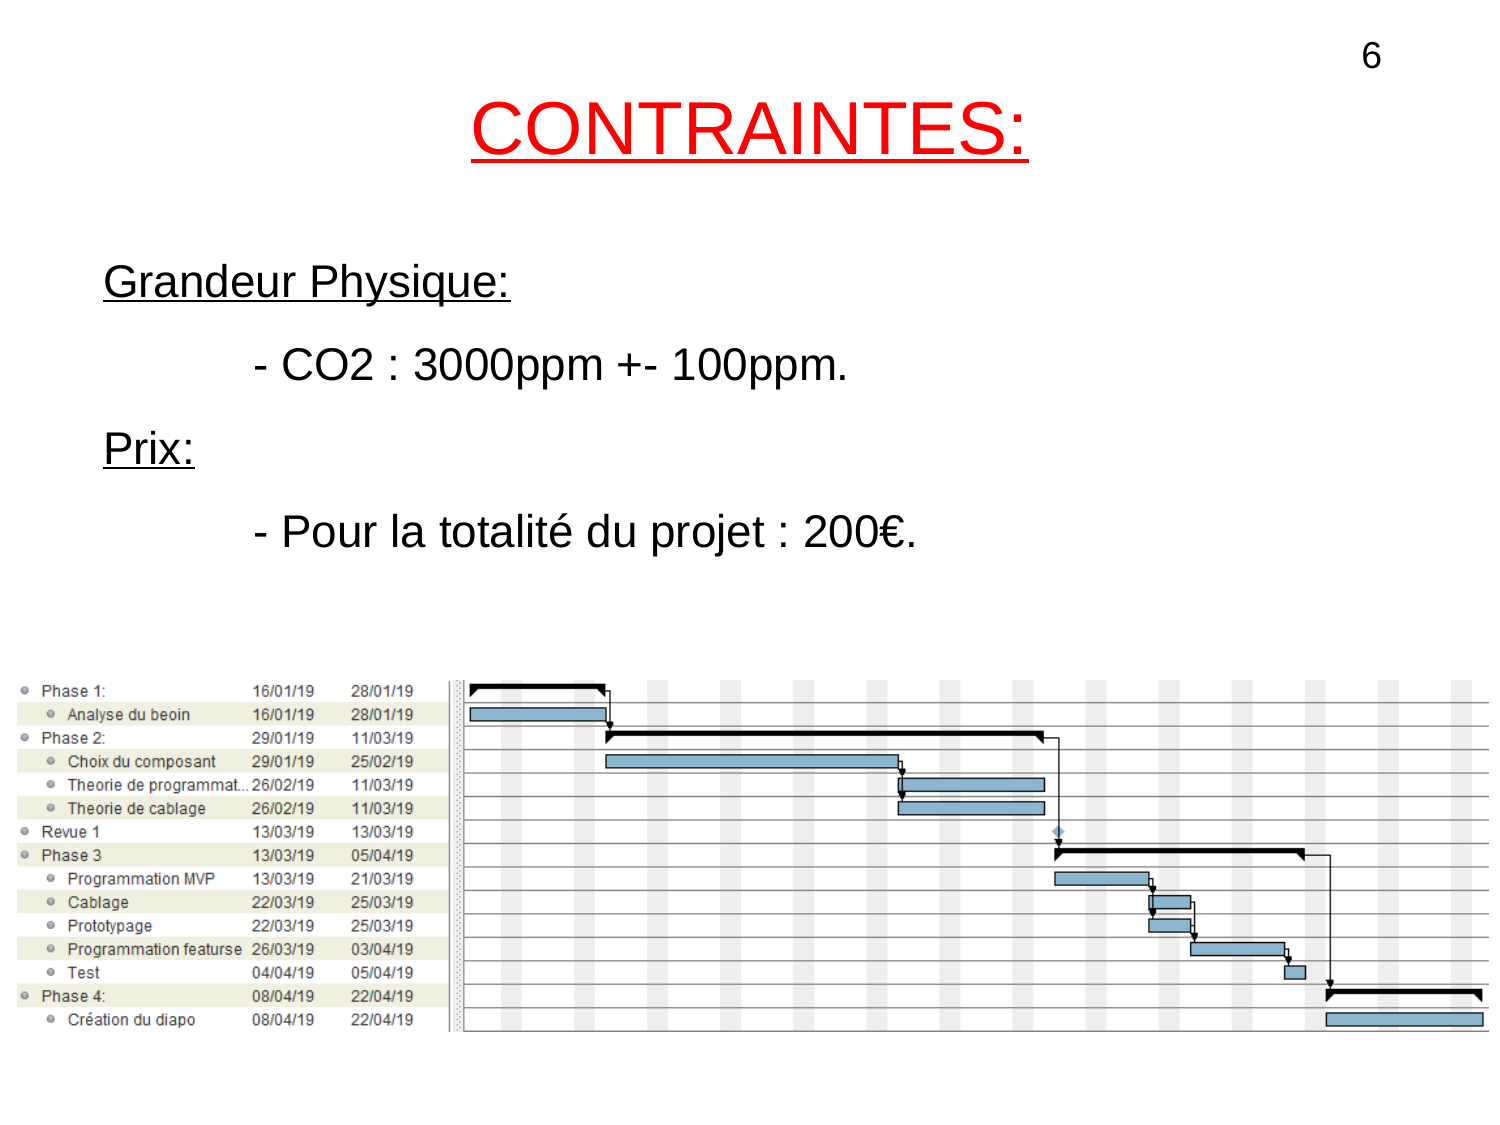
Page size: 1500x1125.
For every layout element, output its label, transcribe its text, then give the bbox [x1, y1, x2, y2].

text_box 6 [1346, 23, 1453, 84]
picture [17, 680, 1489, 1033]
text_box CONTRAINTES: [0, 71, 1500, 178]
text_box Grandeur Physique: - CO2 : 3000ppm +- 100ppm. Prix: - Pour la totalité du projet : 200€. [88, 243, 1199, 565]
